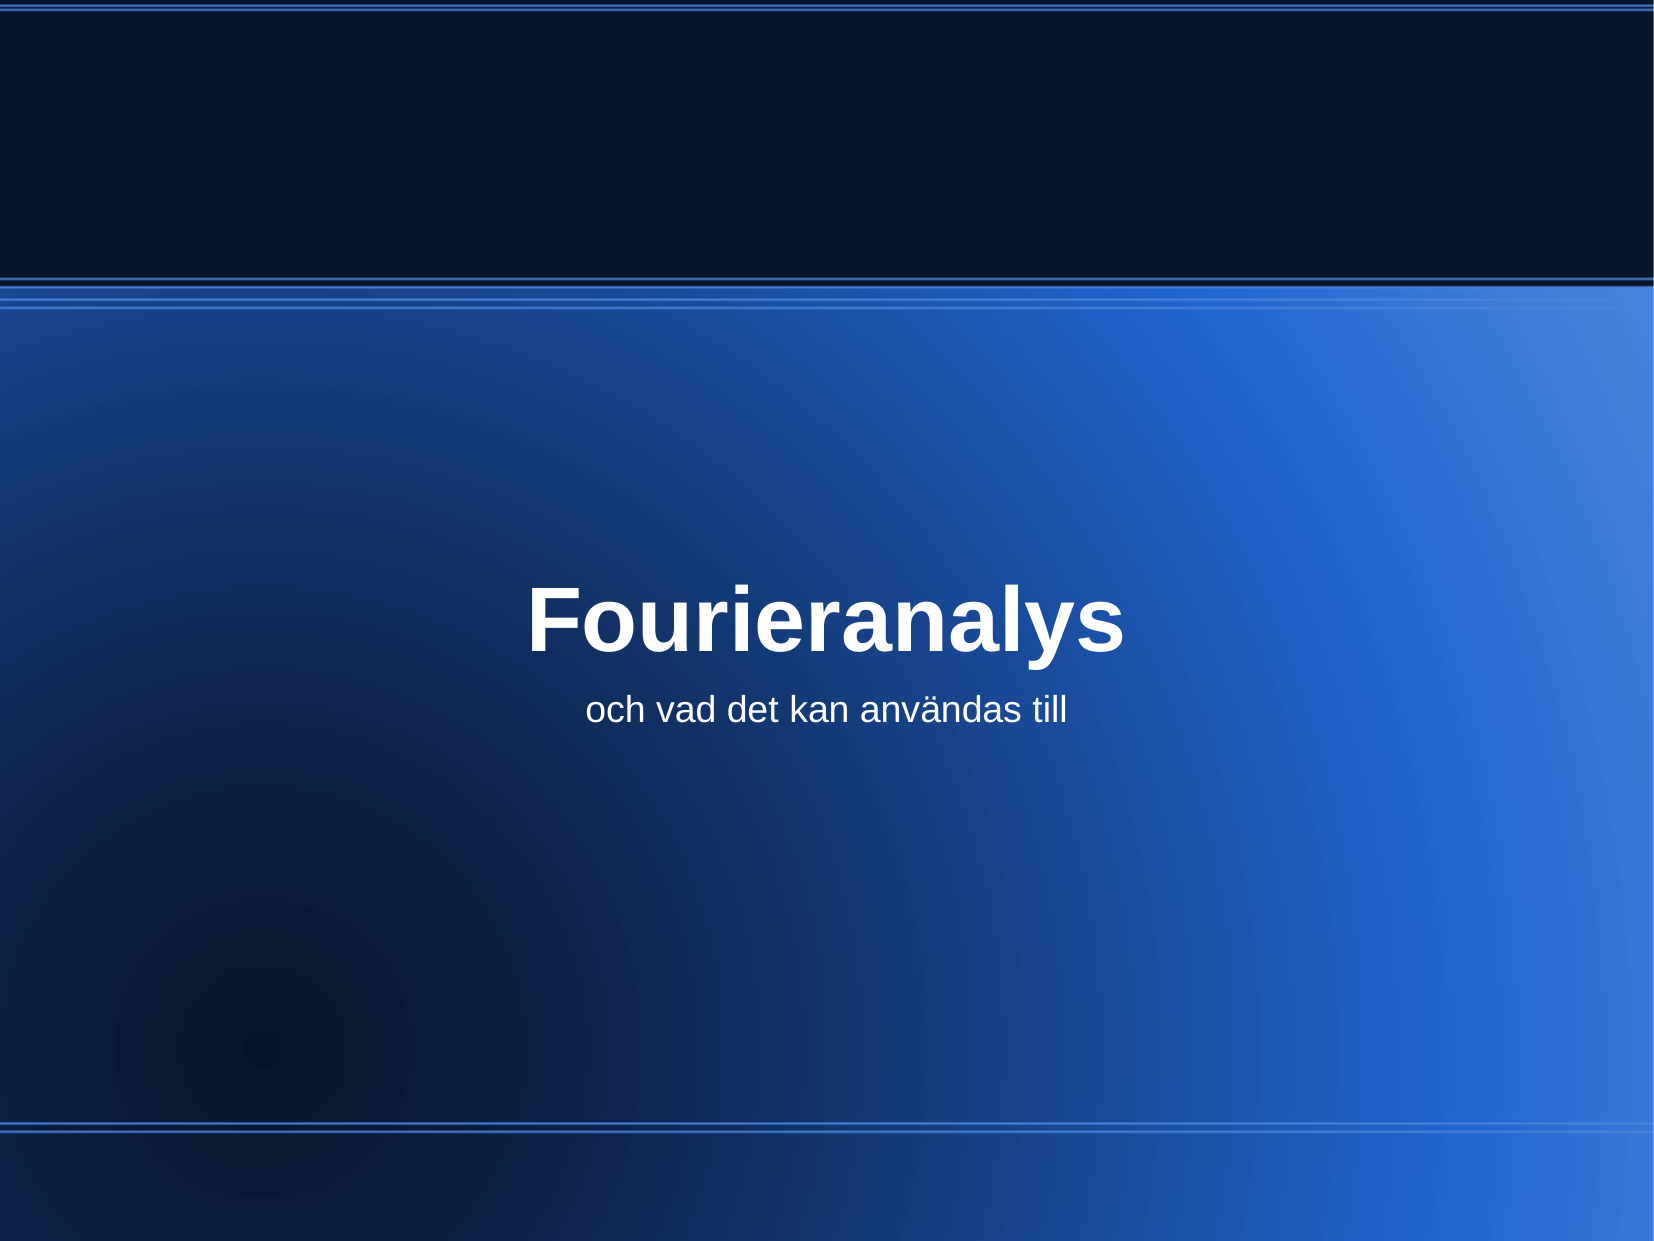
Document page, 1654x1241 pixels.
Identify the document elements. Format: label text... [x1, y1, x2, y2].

title Fourieranalys [82, 516, 1571, 724]
picture [0, 0, 1654, 1241]
text_box och vad det kan användas till [570, 681, 1083, 739]
